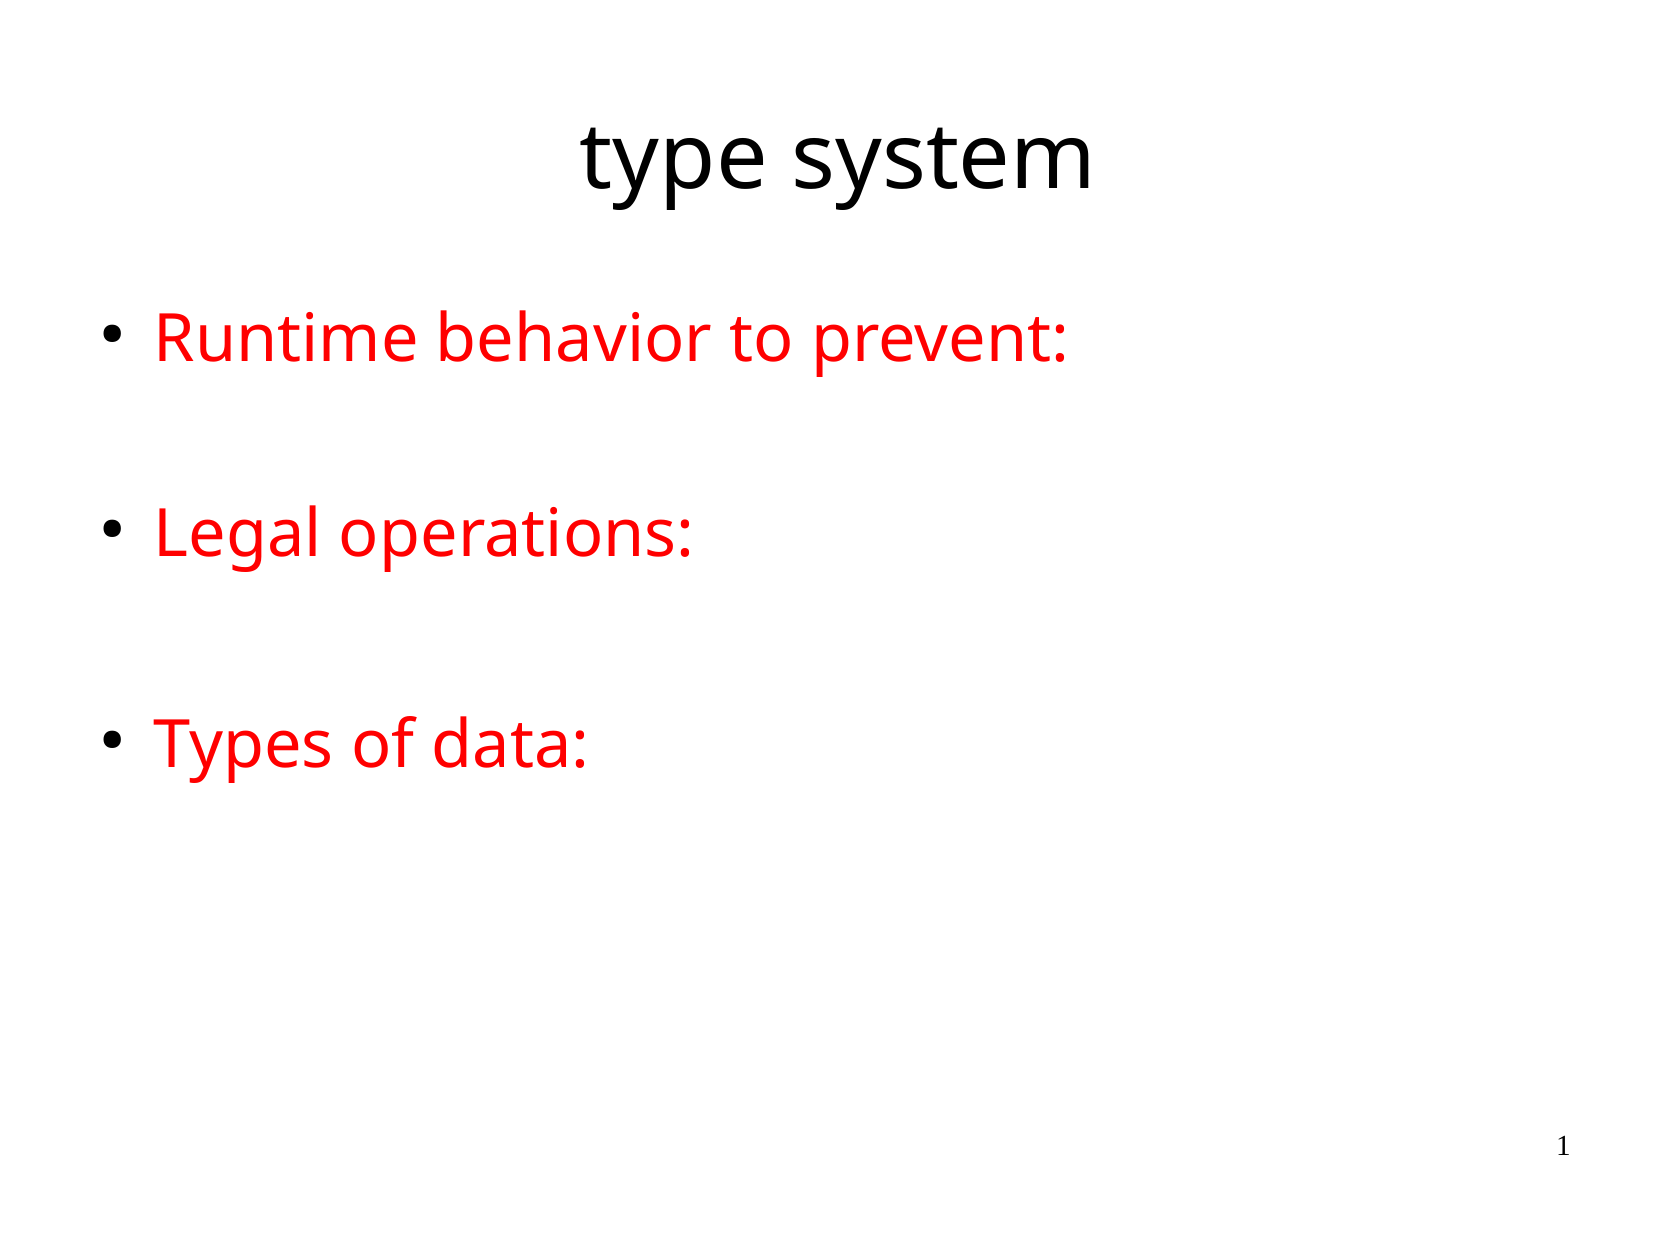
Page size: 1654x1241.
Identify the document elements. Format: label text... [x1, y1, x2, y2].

title type system [82, 49, 1571, 257]
list Runtime behavior to prevent: Legal operations: Types of data: [82, 290, 1613, 1109]
